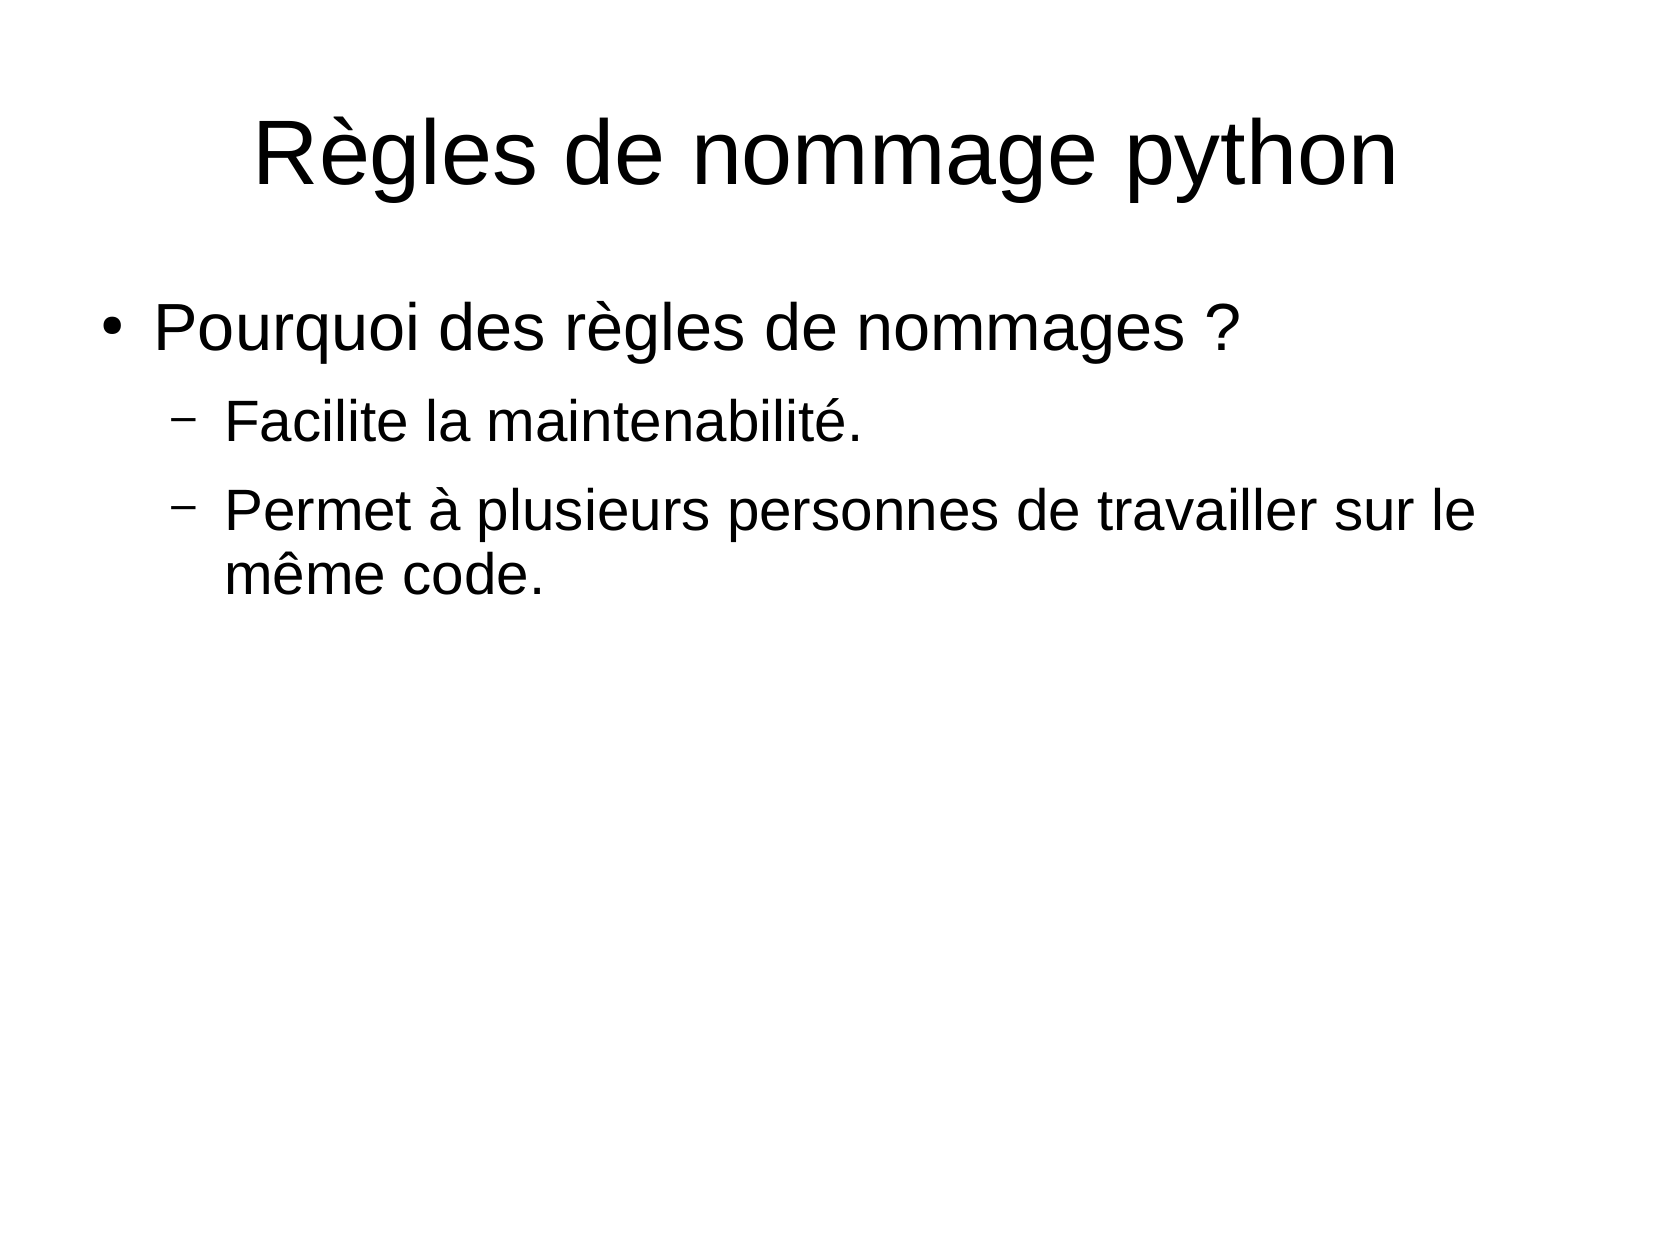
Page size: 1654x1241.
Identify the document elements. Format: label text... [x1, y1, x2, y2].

title Règles de nommage python [82, 49, 1571, 257]
list Pourquoi des règles de nommages ? Facilite la maintenabilité. Permet à plusieurs personnes de travailler sur le même code. [82, 290, 1571, 1010]
